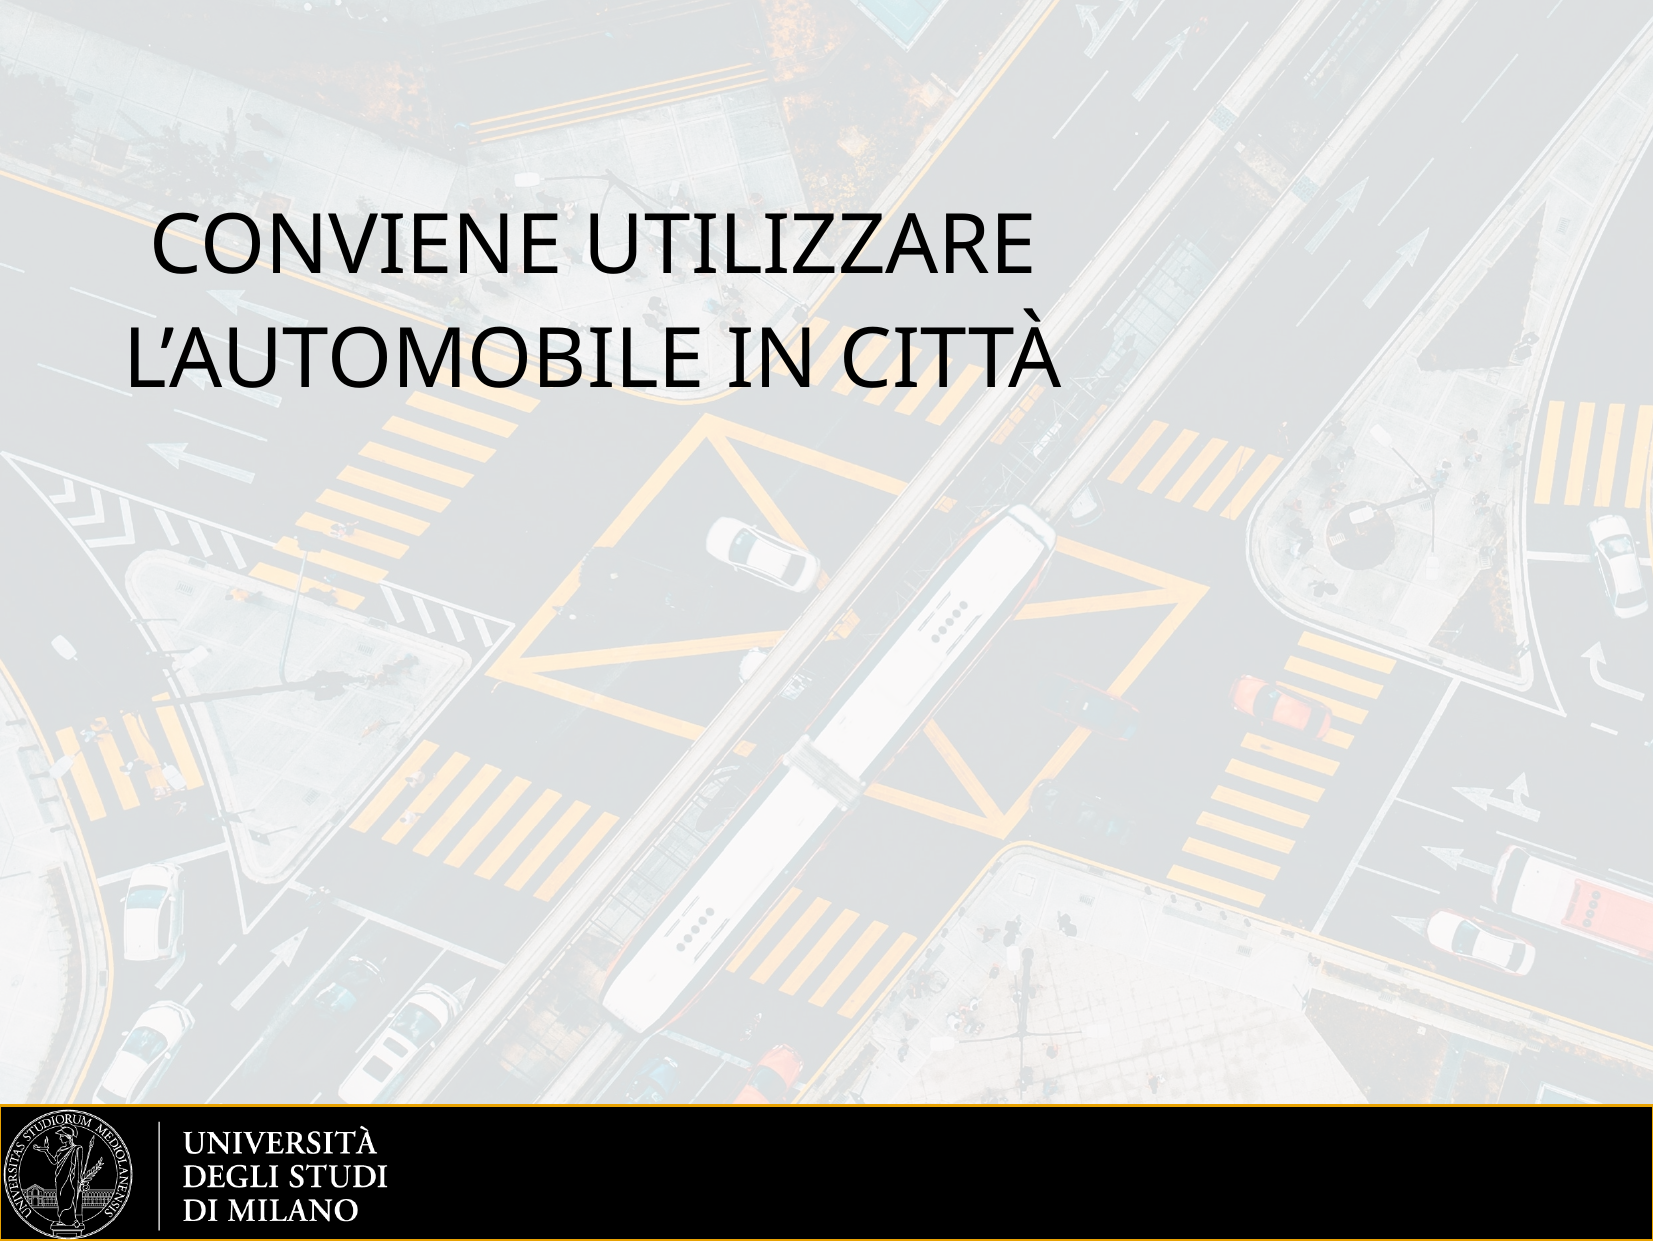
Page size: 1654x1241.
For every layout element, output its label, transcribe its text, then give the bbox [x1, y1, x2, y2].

text_box CONVIENE UTILIZZARE L’AUTOMOBILE IN CITTÀ [106, 177, 1081, 421]
text_box [0, 1105, 1653, 1241]
picture [0, 1106, 391, 1241]
